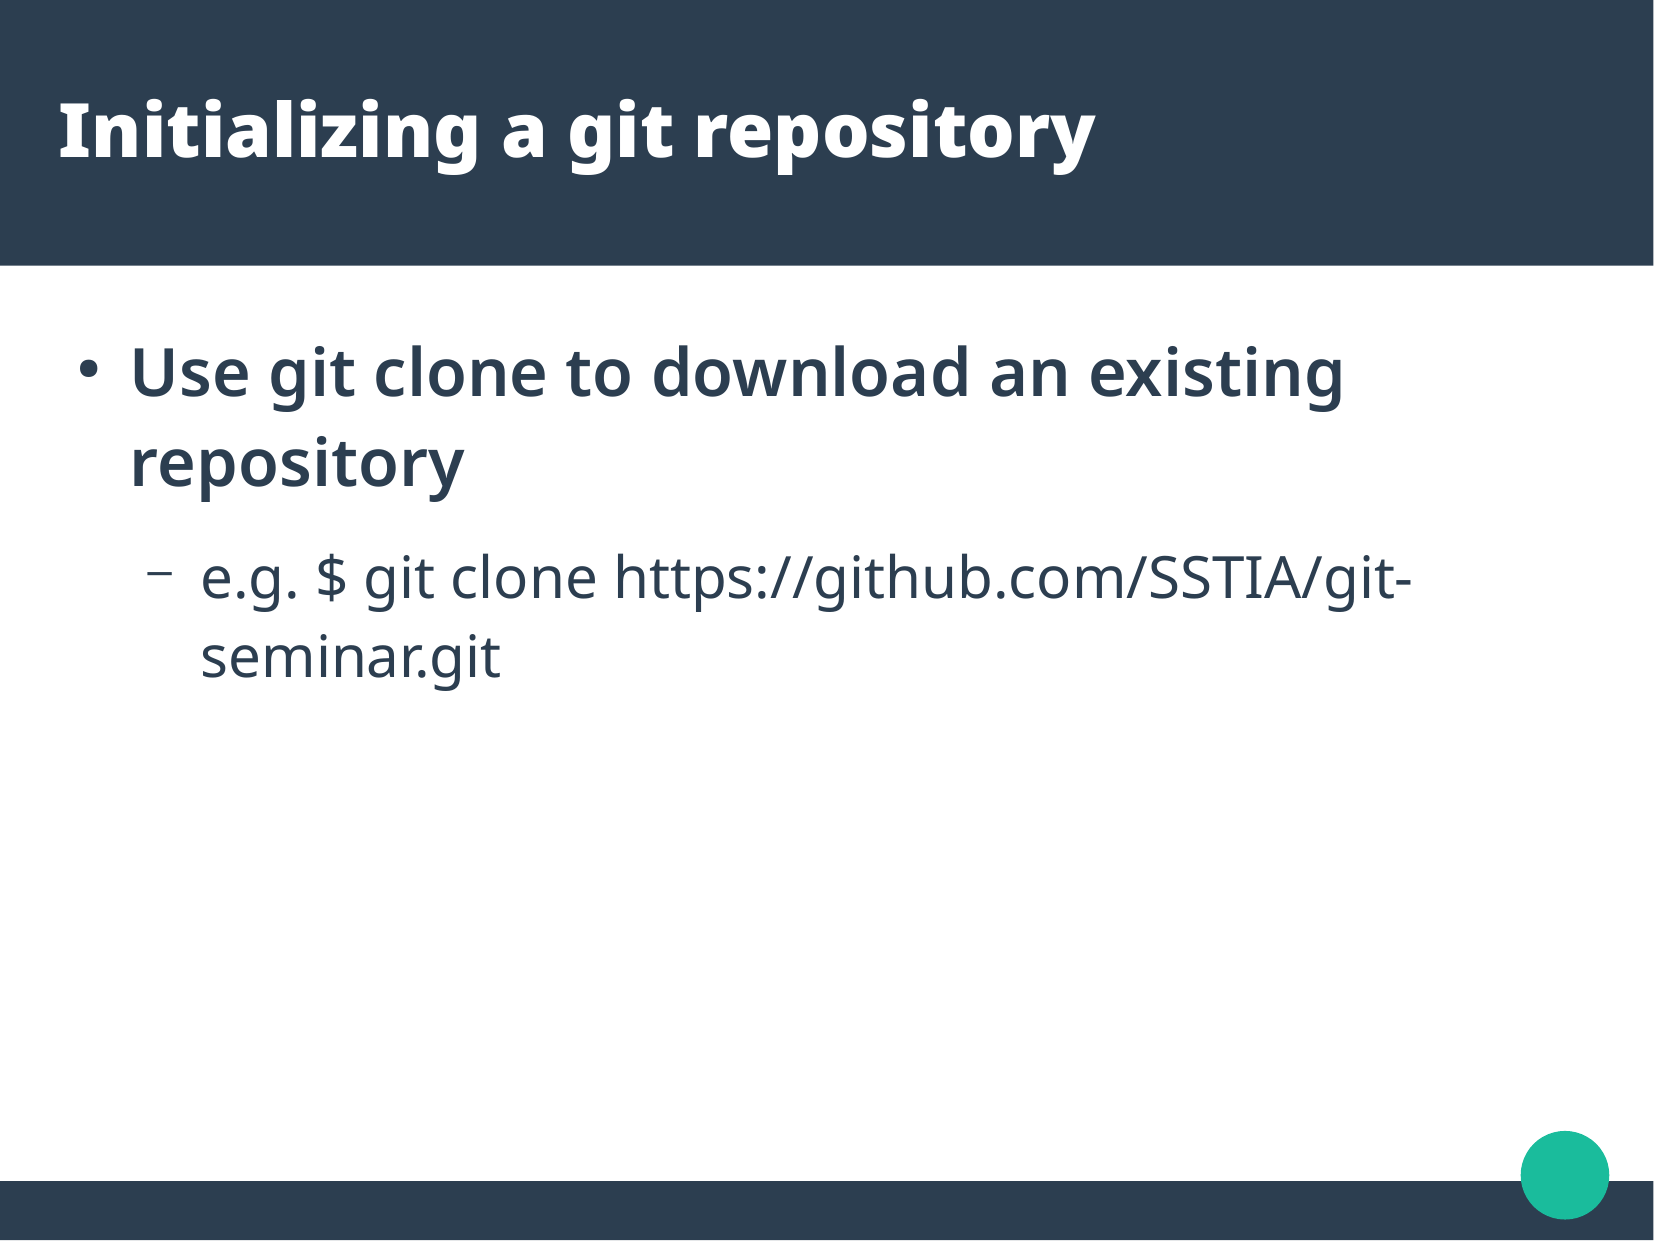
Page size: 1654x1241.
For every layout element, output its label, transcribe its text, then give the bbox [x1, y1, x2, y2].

list Use git clone to download an existing repository e.g. $ git clone https://github.com/SSTIA/git-seminar.git [59, 324, 1595, 1152]
title Initializing a git repository [59, 49, 1595, 207]
